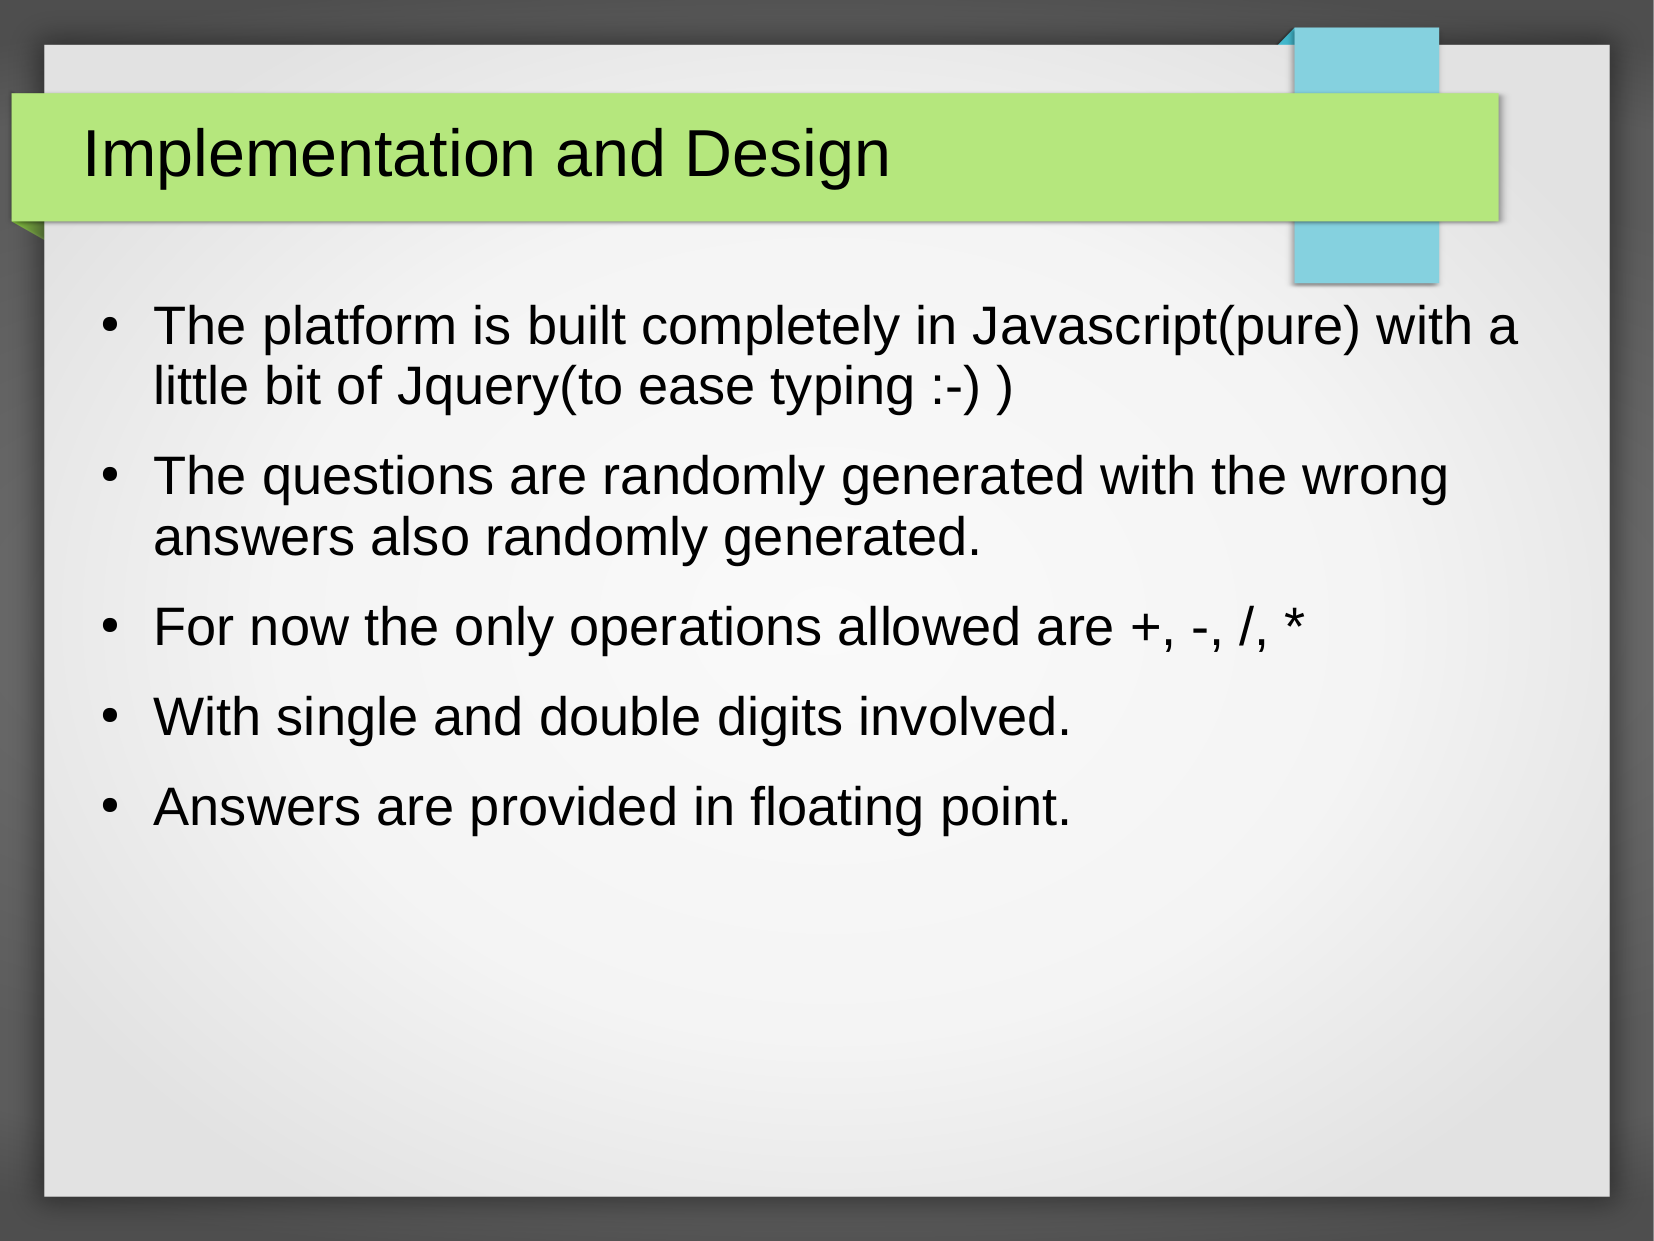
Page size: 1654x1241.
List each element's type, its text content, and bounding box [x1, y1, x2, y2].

picture [0, 0, 1654, 1241]
title Implementation and Design [82, 94, 1264, 213]
list The platform is built completely in Javascript(pure) with a little bit of Jquery(to ease typing :-) ) The questions are randomly generated with the wrong answers also randomly generated. For now the only operations allowed are +, -, /, * With single and double digits involved. Answers are provided in floating point. [82, 295, 1571, 1015]
